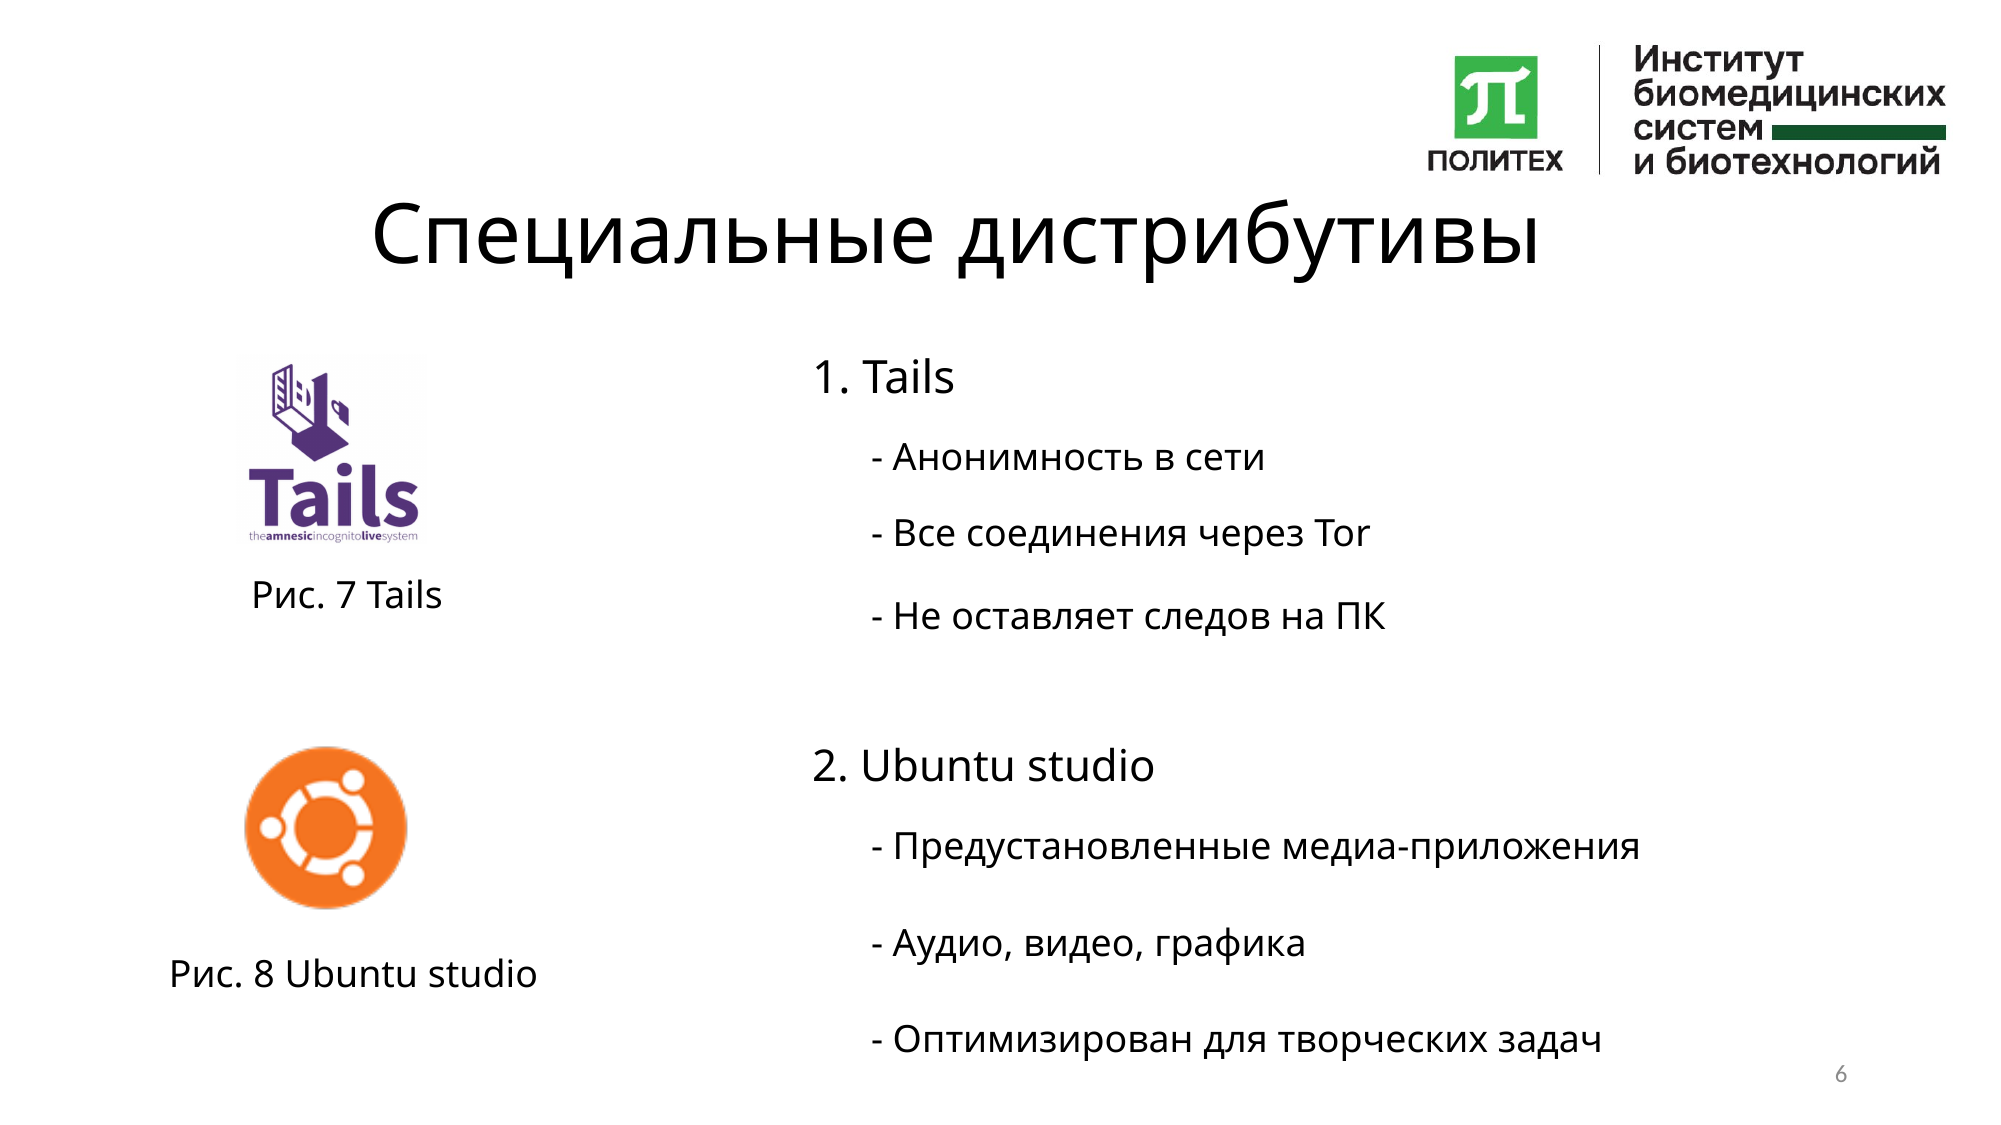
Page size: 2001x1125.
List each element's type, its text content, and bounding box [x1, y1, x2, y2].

picture [236, 738, 414, 915]
text_box Рис. 7 Tails [236, 561, 502, 621]
title Специальные дистрибутивы [206, 124, 1707, 337]
picture [1387, 23, 1976, 207]
picture [236, 354, 427, 544]
text_box Рис. 8 Ubuntu studio [154, 940, 562, 1042]
text_box 1. Tails - Анонимность в сети - Все соединения через Tor - Не оставляет следов на ПК 2. Ubuntu studio - Предустановленные медиа-приложения - Аудио, видео, графика - Оптимизирован для творческих задач [797, 336, 1920, 1125]
